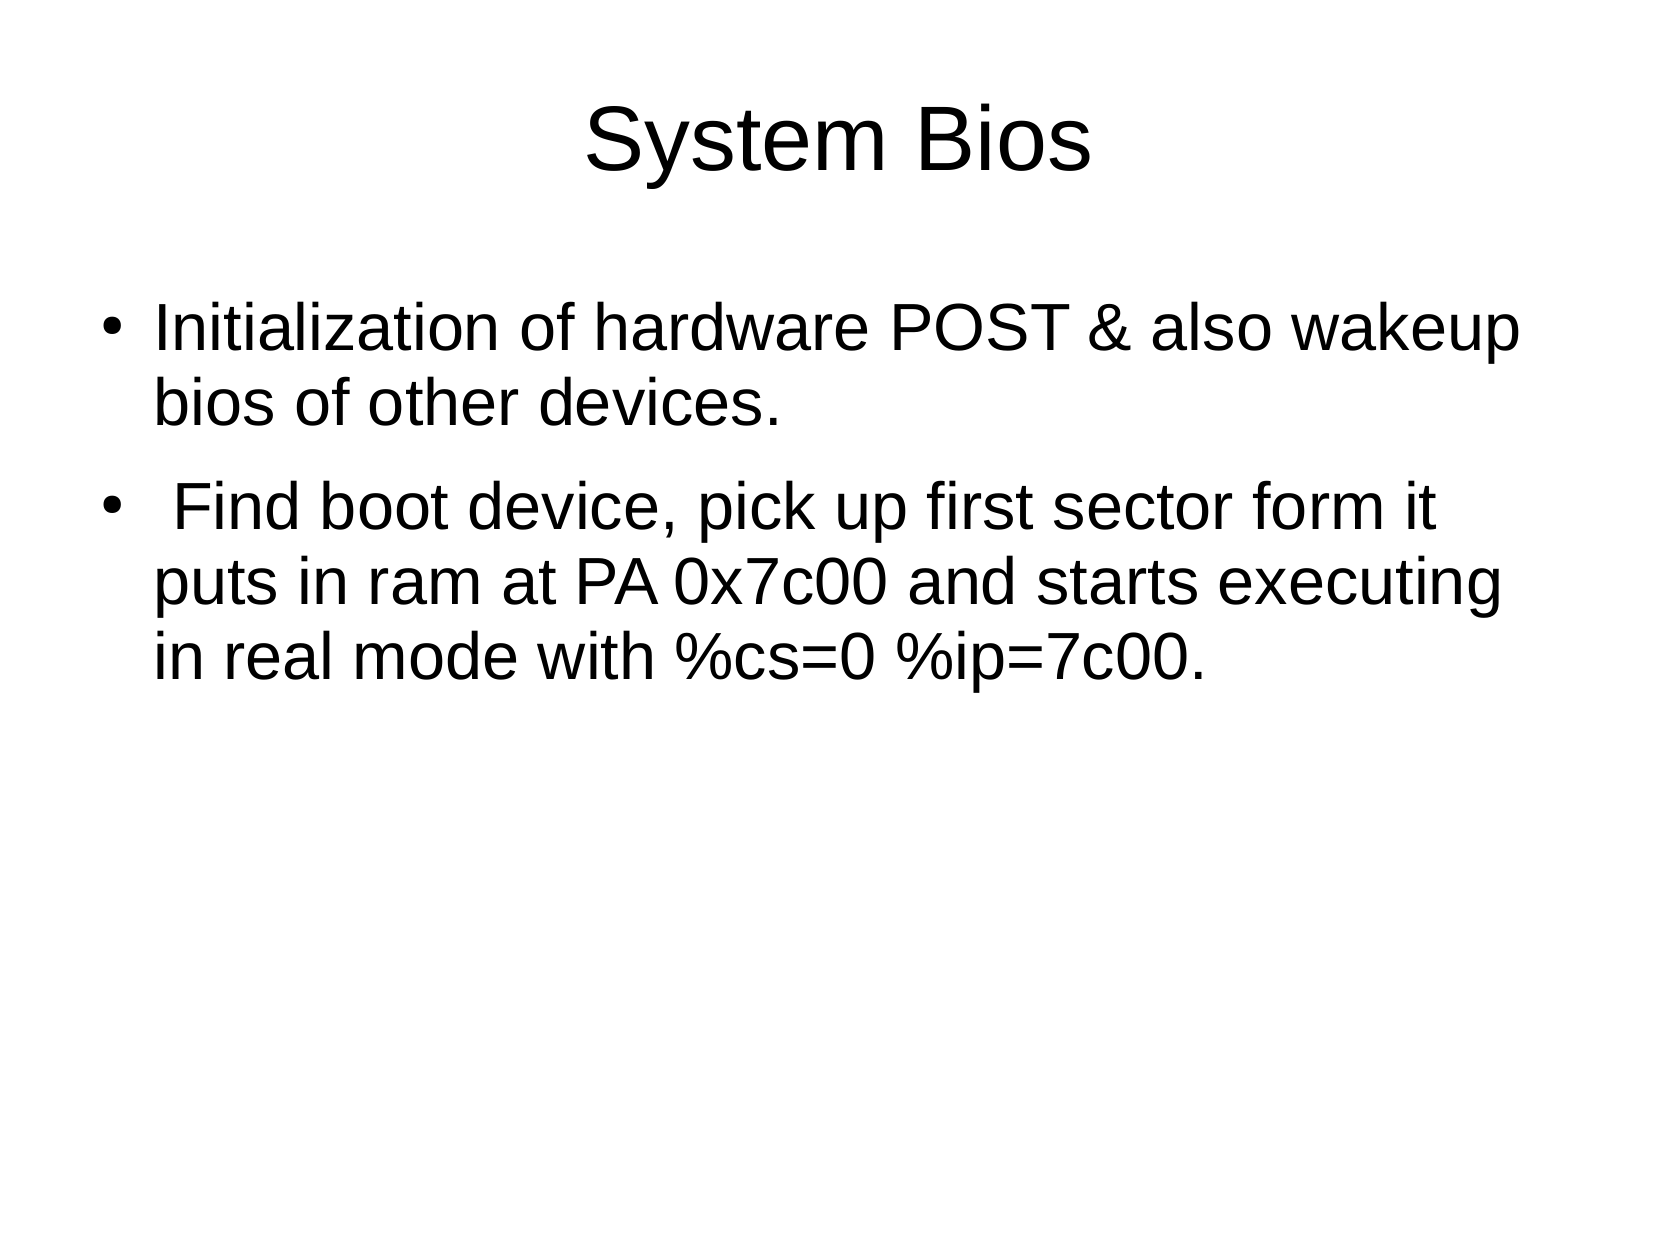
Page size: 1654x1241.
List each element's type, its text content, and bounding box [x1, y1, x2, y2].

title System Bios [94, 35, 1583, 243]
list Initialization of hardware POST & also wakeup bios of other devices. Find boot device, pick up first sector form it puts in ram at PA 0x7c00 and starts executing in real mode with %cs=0 %ip=7c00. [82, 290, 1538, 1010]
